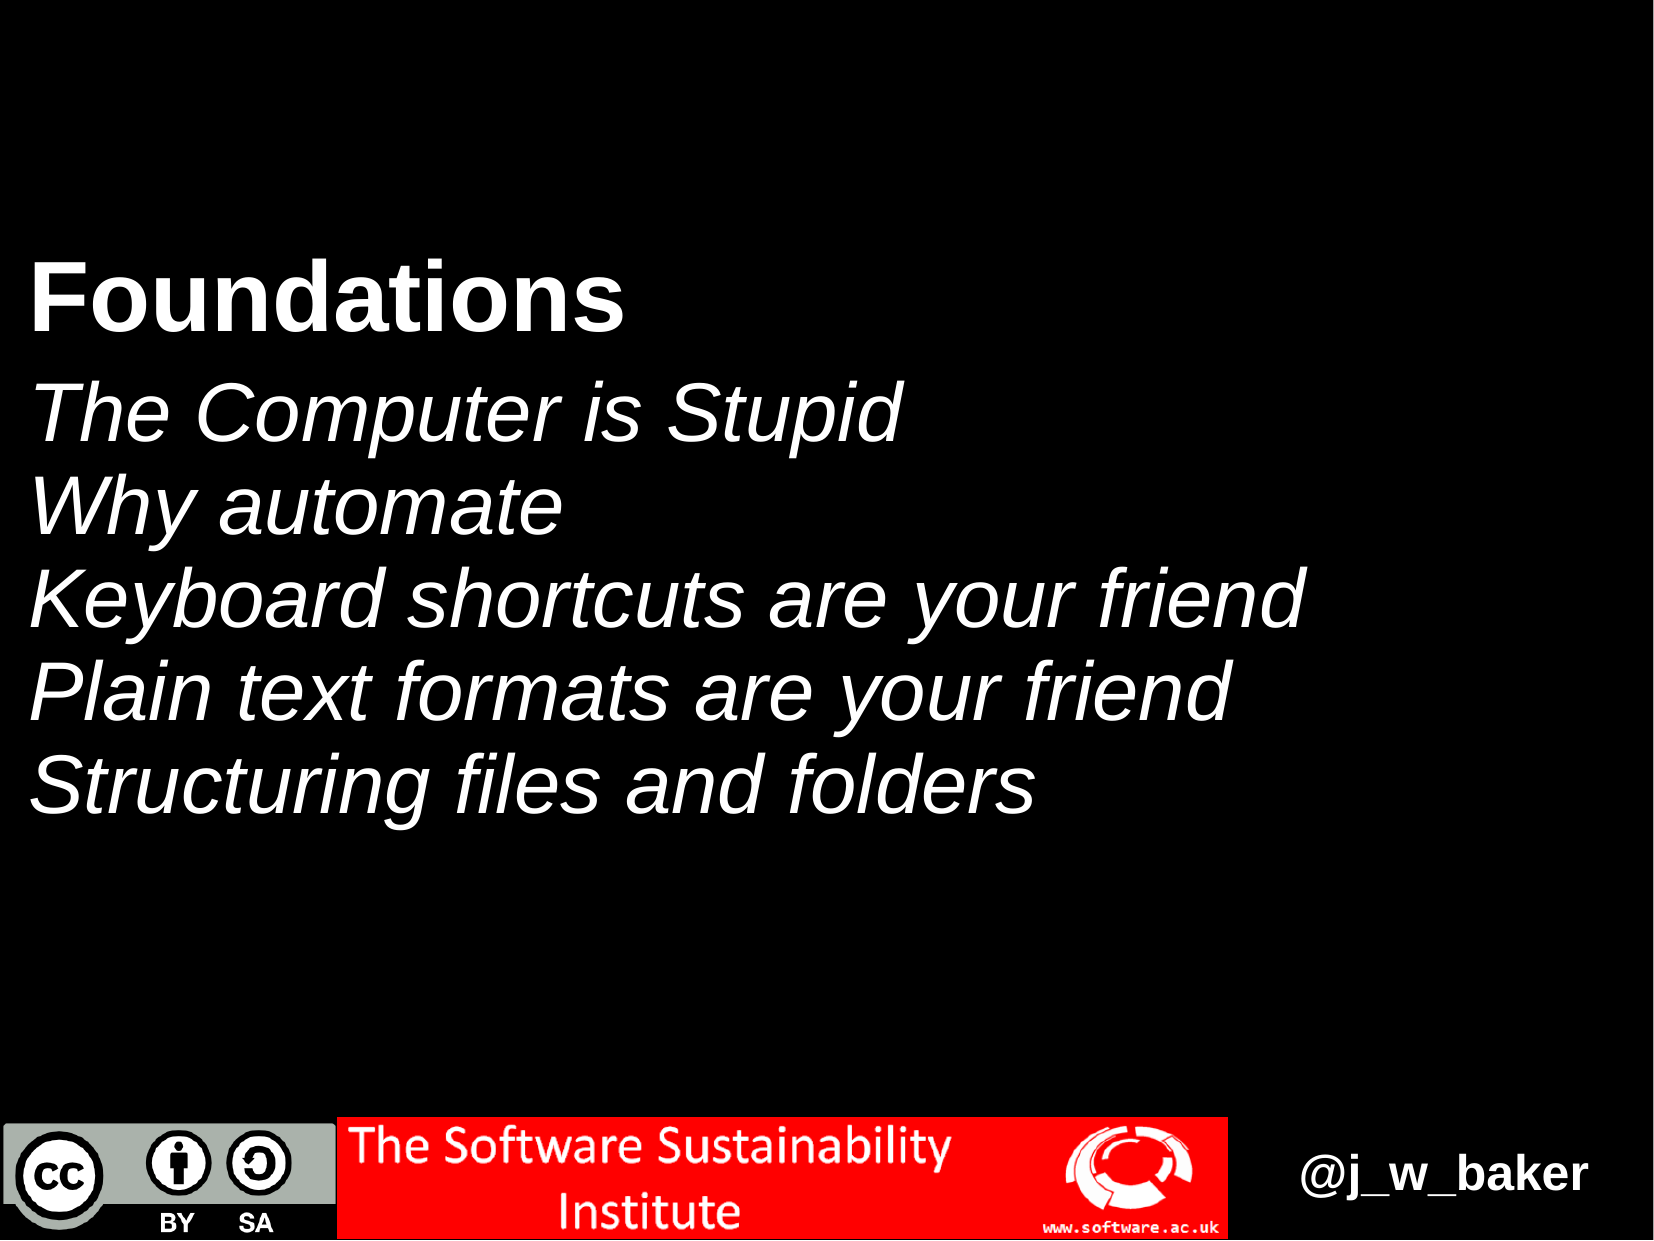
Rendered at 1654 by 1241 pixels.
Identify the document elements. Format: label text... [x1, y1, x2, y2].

text_box Foundations The Computer is Stupid Why automate Keyboard shortcuts are your friend Plain text formats are your friend Structuring files and folders [28, 239, 1623, 833]
picture [0, 1117, 1228, 1239]
text_box @j_w_baker [1266, 1085, 1622, 1241]
